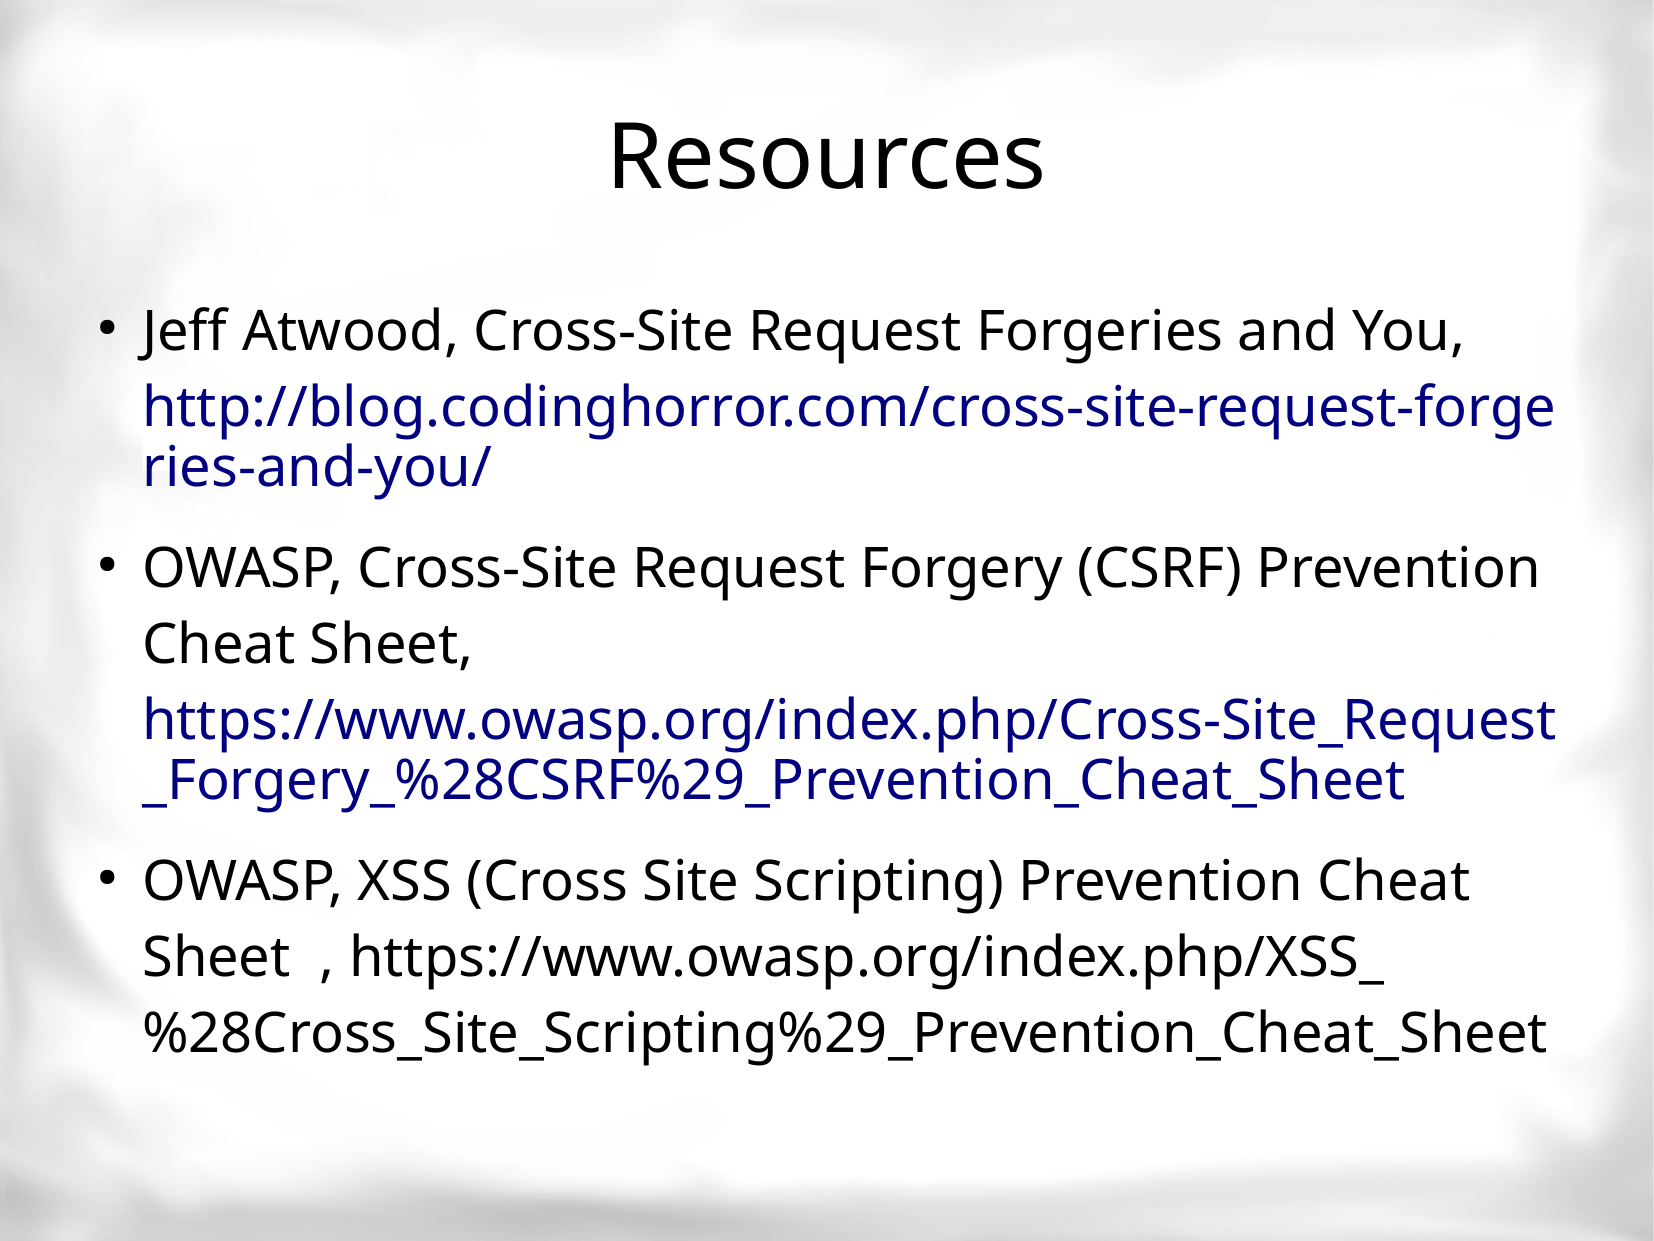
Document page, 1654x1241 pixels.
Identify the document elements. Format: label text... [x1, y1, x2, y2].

list Jeff Atwood, Cross-Site Request Forgeries and You, http://blog.codinghorror.com/cross-site-request-forgeries-and-you/ OWASP, Cross-Site Request Forgery (CSRF) Prevention Cheat Sheet, https://www.owasp.org/index.php/Cross-Site_Request_Forgery_%28CSRF%29_Prevention_Cheat_Sheet OWASP, XSS (Cross Site Scripting) Prevention Cheat Sheet , https://www.owasp.org/index.php/XSS_%28Cross_Site_Scripting%29_Prevention_Cheat_Sheet [82, 290, 1571, 1010]
title Resources [82, 49, 1571, 257]
picture [0, 0, 1654, 1241]
